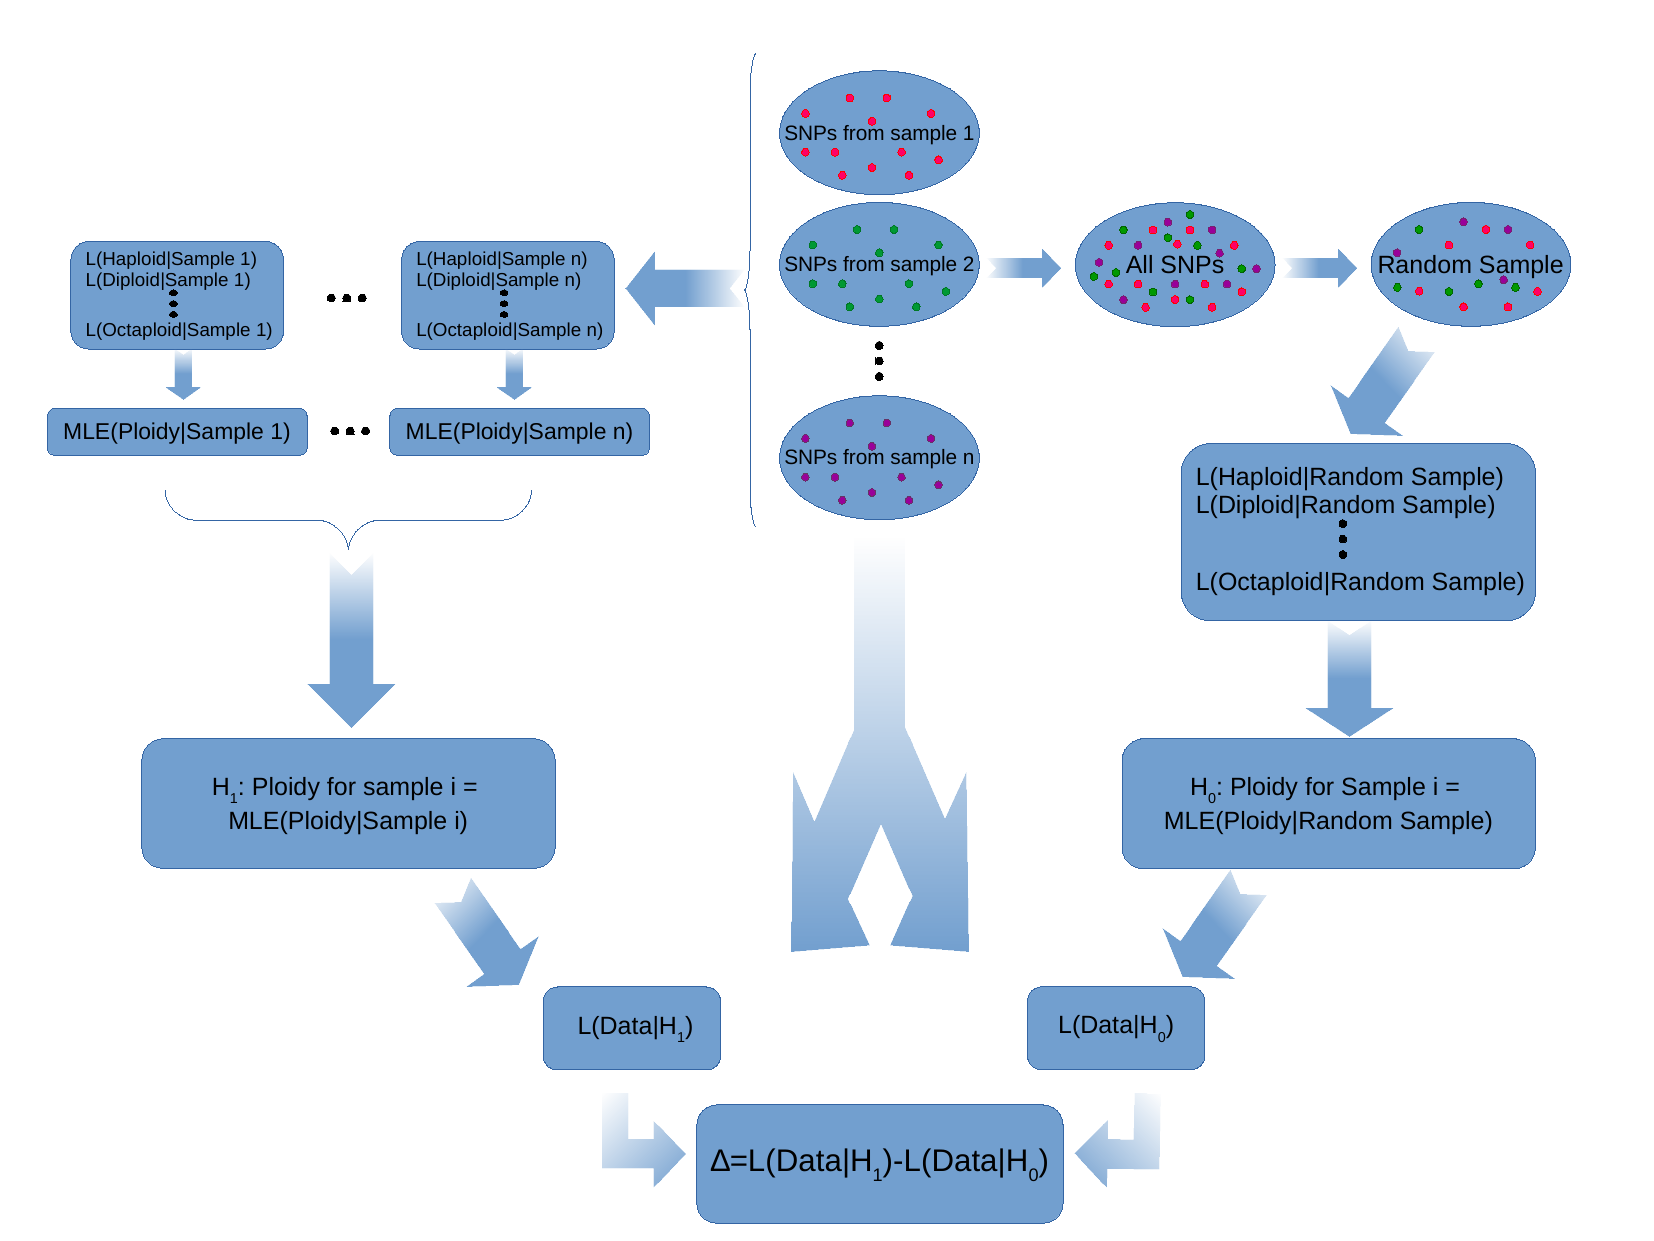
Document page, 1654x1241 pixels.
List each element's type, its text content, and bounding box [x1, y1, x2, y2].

text_box [1482, 225, 1490, 234]
text_box [868, 163, 876, 172]
text_box [1499, 275, 1508, 284]
text_box [1445, 287, 1453, 296]
text_box [846, 94, 854, 102]
text_box ∆=L(Data|H1)-L(Data|H0) [696, 1104, 1064, 1224]
text_box [875, 295, 884, 303]
text_box [1504, 302, 1512, 311]
text_box [1187, 443, 1530, 455]
text_box [1208, 226, 1216, 234]
text_box [838, 279, 847, 288]
text_box [1164, 233, 1172, 242]
text_box [942, 287, 950, 296]
text_box [905, 171, 913, 180]
text_box [883, 419, 891, 427]
text_box [1104, 280, 1113, 288]
text_box [1237, 264, 1246, 273]
text_box [1090, 272, 1098, 281]
text_box [1171, 295, 1179, 304]
text_box SNPs from sample 2 [779, 202, 980, 327]
text_box [1162, 869, 1267, 979]
text_box [846, 419, 854, 427]
text_box [1282, 248, 1357, 288]
text_box [307, 552, 396, 728]
text_box [1459, 302, 1468, 311]
text_box [434, 877, 539, 987]
text_box [890, 225, 898, 234]
text_box [791, 537, 969, 952]
text_box SNPs from sample 1 [779, 70, 980, 195]
text_box [986, 248, 1061, 288]
text_box H0: Ploidy for Sample i = MLE(Ploidy|Random Sample) [1122, 738, 1536, 869]
text_box [1459, 217, 1468, 226]
text_box [1208, 303, 1216, 312]
text_box L(Octaploid|Random Sample) [1181, 560, 1548, 668]
text_box [1186, 226, 1194, 234]
text_box [801, 434, 810, 443]
text_box [1504, 225, 1512, 234]
text_box [905, 496, 913, 505]
text_box [496, 349, 532, 400]
text_box [809, 241, 817, 249]
text_box [875, 372, 884, 381]
text_box [1215, 249, 1224, 258]
text_box [327, 294, 336, 302]
text_box [602, 1093, 686, 1188]
text_box L(Data|H1) [543, 986, 721, 1070]
text_box [1415, 225, 1423, 234]
text_box [165, 349, 201, 400]
text_box [1186, 295, 1194, 304]
text_box MLE(Ploidy|Sample 1) [47, 408, 308, 456]
text_box [831, 148, 839, 157]
text_box [838, 496, 847, 505]
text_box [1201, 280, 1209, 288]
text_box [1223, 280, 1231, 288]
text_box [1533, 287, 1542, 296]
text_box [831, 473, 839, 482]
text_box [912, 302, 921, 311]
text_box L(Haploid|Sample 1) L(Diploid|Sample 1) [70, 241, 355, 397]
text_box [1141, 303, 1150, 312]
text_box [846, 302, 854, 311]
text_box [1112, 268, 1120, 277]
text_box [934, 241, 943, 249]
text_box [927, 109, 935, 118]
text_box [1393, 283, 1402, 292]
text_box [1149, 288, 1157, 296]
text_box [838, 171, 847, 180]
text_box H1: Ploidy for sample i = MLE(Ploidy|Sample i) [141, 738, 556, 869]
text_box [1171, 280, 1179, 288]
text_box [875, 248, 884, 257]
text_box [868, 442, 876, 451]
text_box [1095, 258, 1103, 267]
text_box [1252, 264, 1261, 273]
text_box [801, 473, 810, 482]
text_box [868, 488, 876, 497]
text_box [1415, 287, 1423, 296]
text_box MLE(Ploidy|Sample n) [389, 408, 650, 456]
text_box [868, 117, 876, 126]
text_box [809, 279, 817, 288]
text_box [1164, 218, 1172, 227]
text_box [1393, 248, 1401, 257]
text_box [905, 279, 913, 288]
text_box L(Octaploid|Sample n) [401, 312, 697, 420]
text_box [1193, 241, 1202, 250]
text_box [927, 434, 935, 443]
text_box All SNPs [1075, 202, 1276, 327]
text_box [1474, 279, 1483, 288]
text_box [1511, 283, 1520, 292]
text_box [342, 294, 351, 302]
text_box [801, 148, 810, 157]
text_box [875, 357, 884, 365]
text_box [330, 427, 339, 435]
text_box [1134, 241, 1142, 250]
text_box [801, 109, 810, 118]
text_box [1173, 240, 1182, 249]
text_box [853, 225, 861, 234]
text_box [875, 341, 884, 350]
text_box L(Data|H0) [1027, 986, 1205, 1070]
text_box L(Haploid|Sample n) L(Diploid|Sample n) [401, 241, 686, 397]
text_box [361, 427, 370, 435]
text_box [1134, 280, 1142, 288]
text_box [1238, 287, 1246, 296]
text_box [1526, 241, 1534, 249]
text_box [1330, 326, 1435, 436]
text_box [897, 473, 906, 482]
text_box [1149, 226, 1157, 234]
text_box [1445, 241, 1453, 249]
text_box [897, 148, 906, 157]
text_box [883, 94, 891, 102]
text_box L(Haploid|Random Sample) L(Diploid|Random Sample) [1181, 455, 1536, 611]
text_box [625, 251, 745, 326]
text_box [1119, 295, 1128, 304]
text_box [1119, 226, 1128, 234]
text_box [358, 294, 367, 302]
text_box [1305, 620, 1394, 737]
text_box [346, 427, 355, 435]
text_box [934, 155, 943, 164]
text_box SNPs from sample n [779, 395, 980, 520]
text_box [1230, 241, 1239, 250]
text_box [934, 480, 943, 489]
text_box [1186, 210, 1194, 219]
text_box [1074, 1093, 1161, 1188]
text_box [1104, 241, 1113, 250]
text_box Random Sample [1371, 202, 1571, 327]
